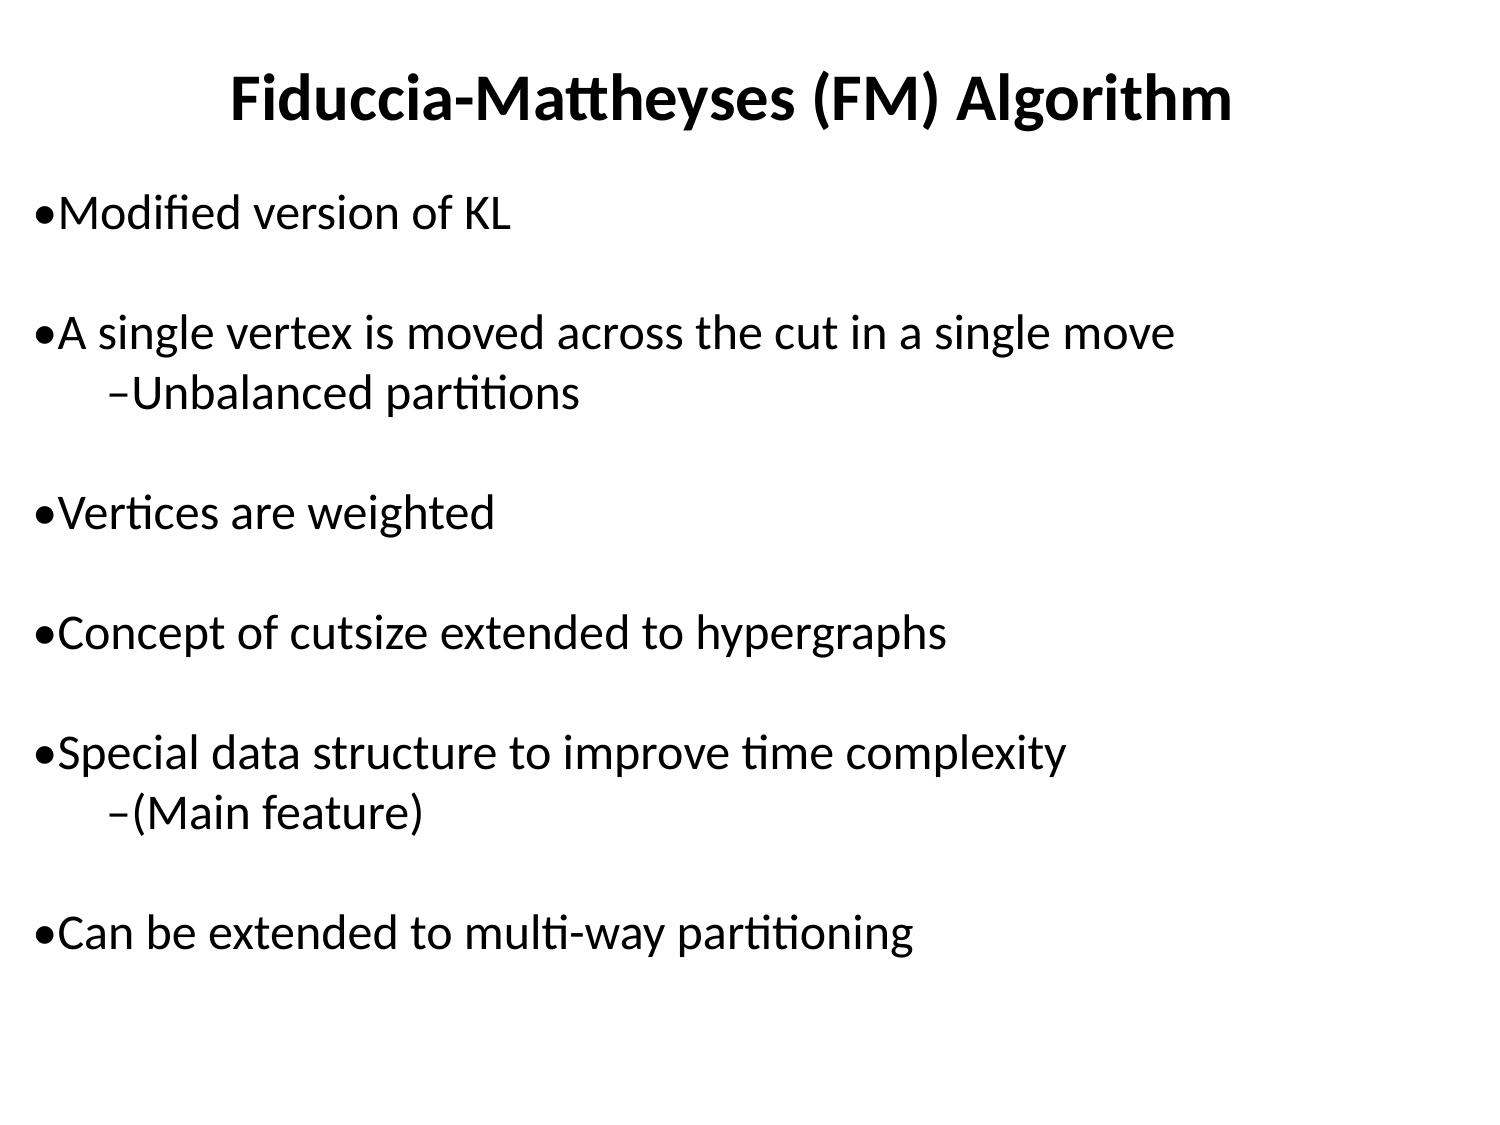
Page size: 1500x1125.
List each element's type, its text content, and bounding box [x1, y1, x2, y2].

text_box Fiduccia-Mattheyses (FM) Algorithm •Modified version of KL •A single vertex is moved across the cut in a single move –Unbalanced partitions •Vertices are weighted •Concept of cutsize extended to hypergraphs •Special data structure to improve time complexity –(Main feature) •Can be extended to multi-way partitioning [17, 46, 1448, 967]
